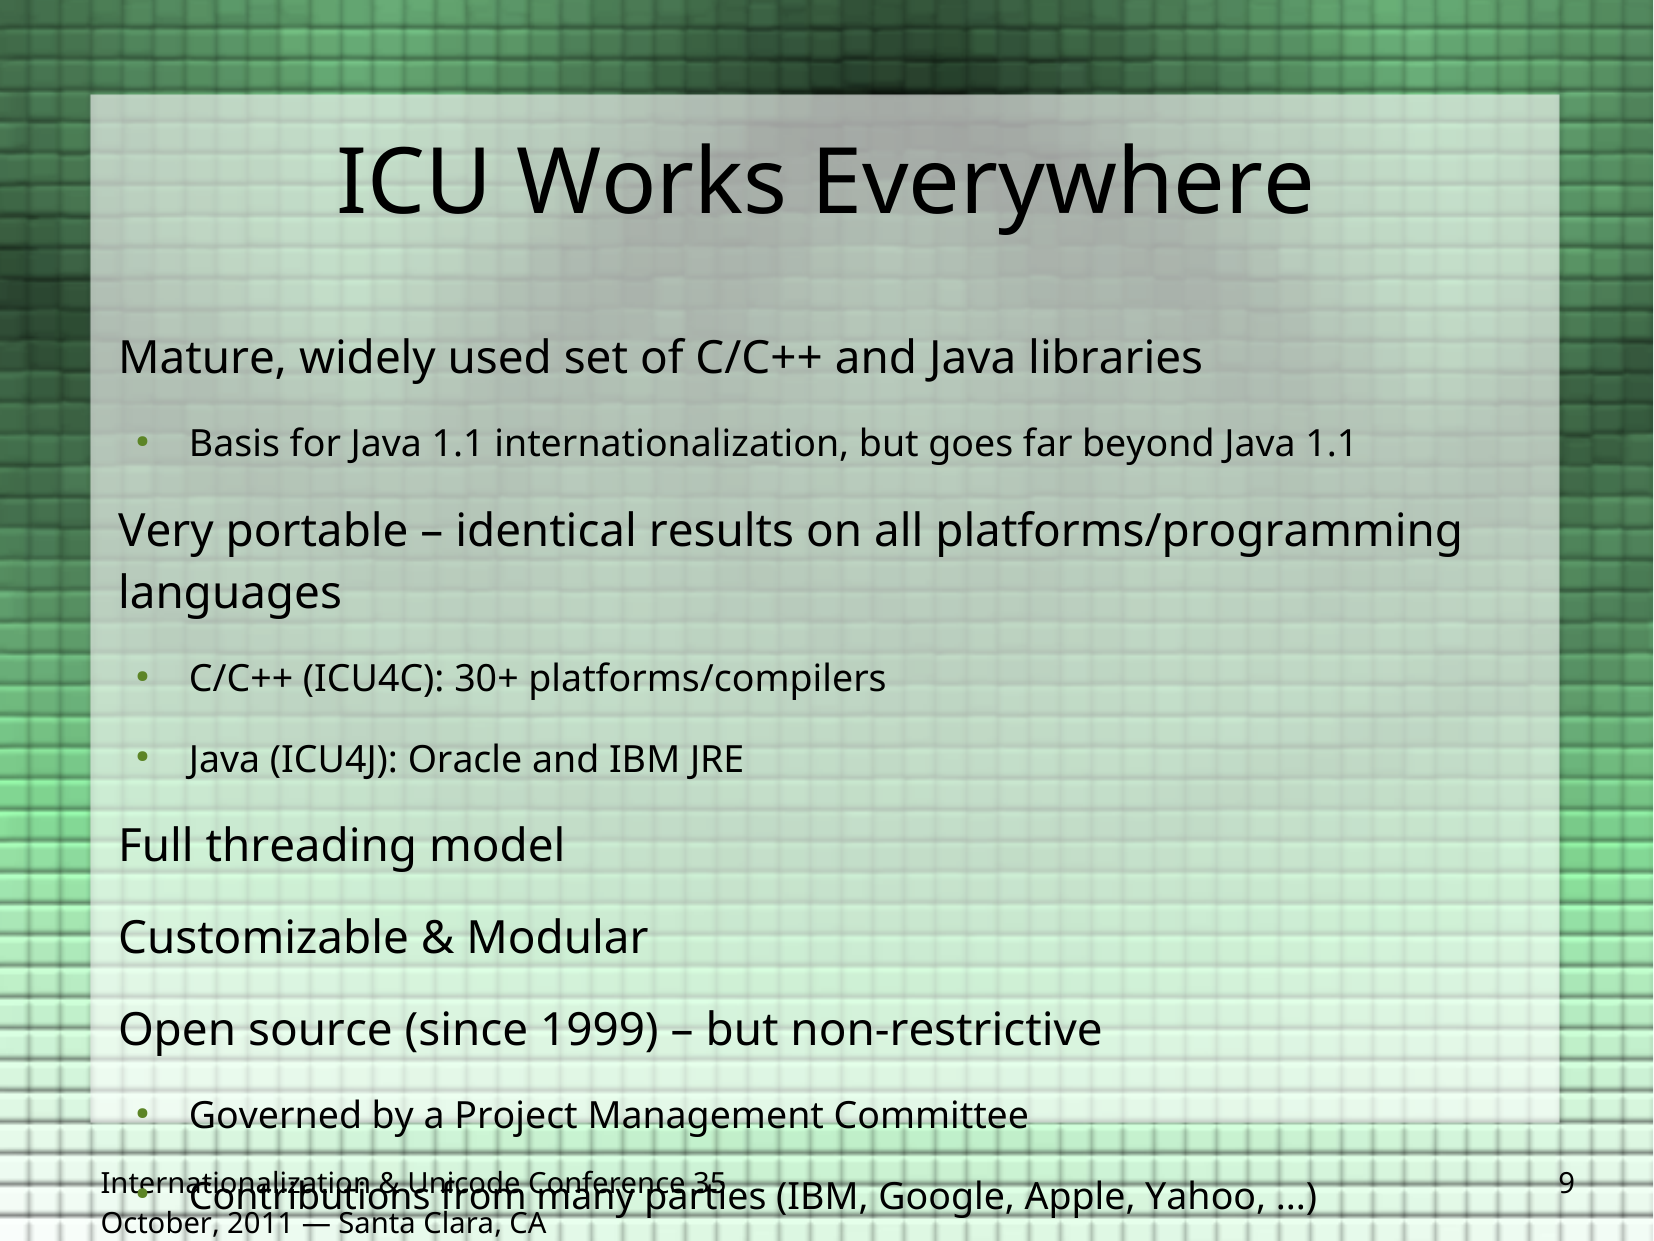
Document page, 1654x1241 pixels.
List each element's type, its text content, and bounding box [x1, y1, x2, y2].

list Mature, widely used set of C/C++ and Java libraries Basis for Java 1.1 internationalization, but goes far beyond Java 1.1 Very portable – identical results on all platforms/programming languages C/C++ (ICU4C): 30+ platforms/compilers Java (ICU4J): Oracle and IBM JRE Full threading model Customizable & Modular Open source (since 1999) – but non-restrictive Governed by a Project Management Committee Contributions from many parties (IBM, Google, Apple, Yahoo, ...) [118, 324, 1535, 1128]
picture [0, 0, 1654, 1241]
title ICU Works Everywhere [88, 90, 1565, 266]
